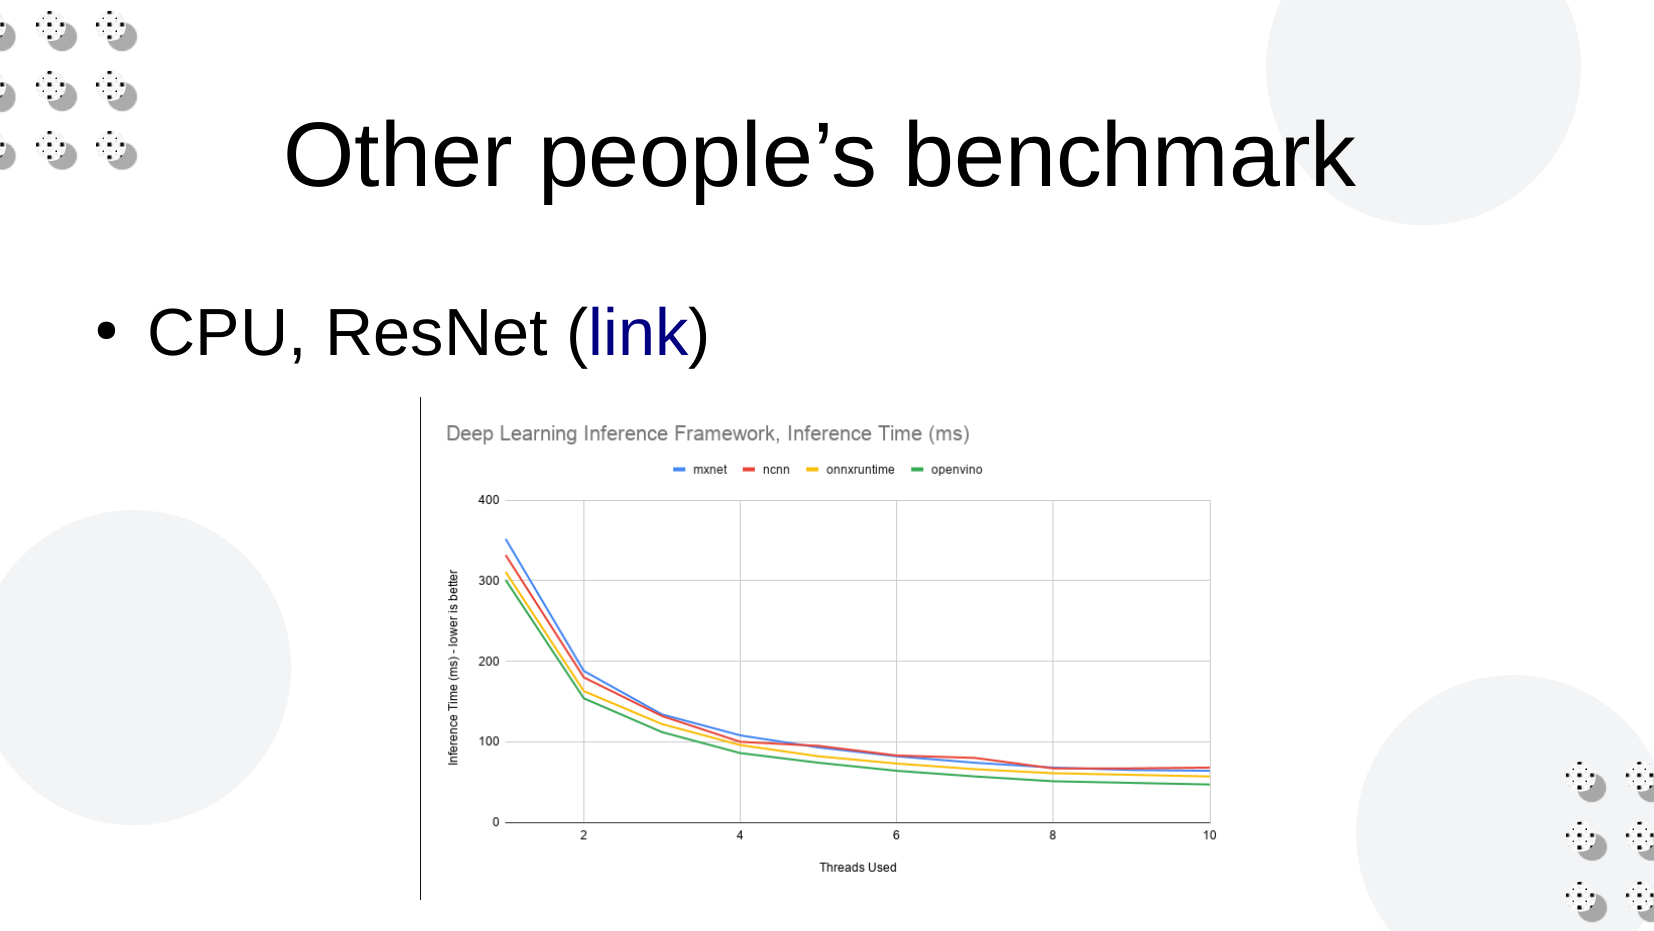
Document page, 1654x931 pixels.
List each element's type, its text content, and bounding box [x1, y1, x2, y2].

picture [1625, 881, 1654, 912]
picture [1565, 821, 1596, 852]
picture [0, 133, 7, 159]
picture [0, 13, 6, 38]
picture [1565, 761, 1596, 792]
picture [1625, 821, 1654, 852]
picture [1565, 881, 1596, 912]
title Other people’s benchmark [76, 76, 1565, 233]
picture [35, 70, 66, 101]
picture [1625, 761, 1654, 792]
list CPU, ResNet (link) [76, 295, 1565, 835]
picture [99, 70, 123, 76]
picture [418, 397, 1235, 901]
picture [35, 10, 66, 41]
picture [95, 10, 126, 41]
picture [35, 130, 67, 161]
picture [0, 74, 6, 99]
